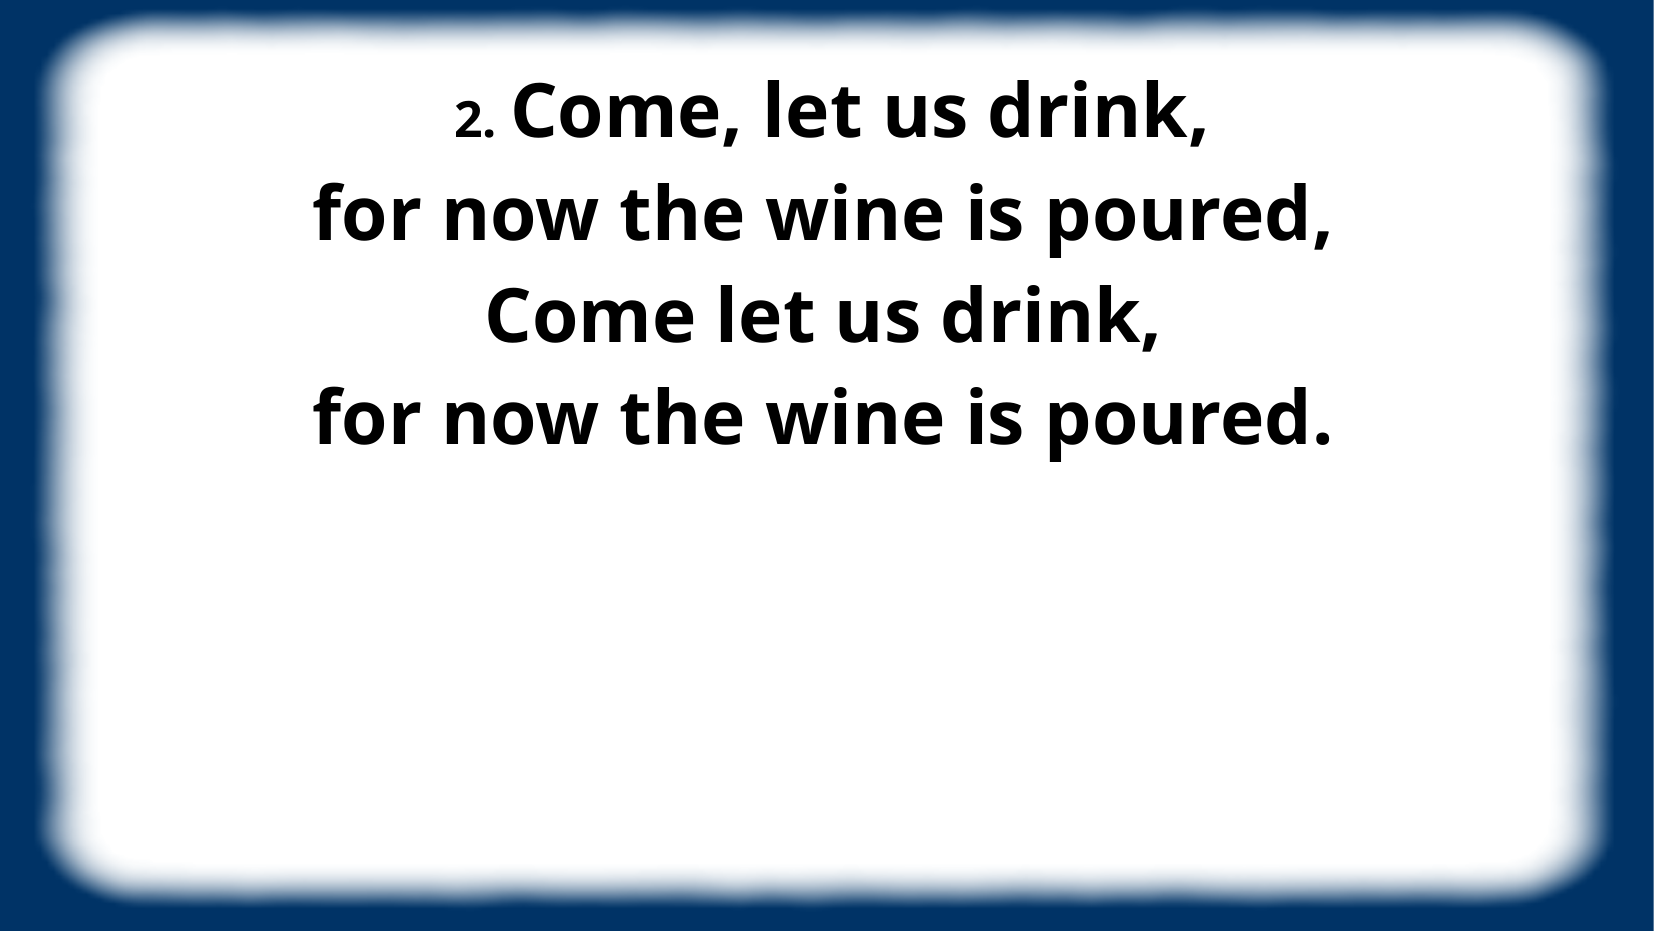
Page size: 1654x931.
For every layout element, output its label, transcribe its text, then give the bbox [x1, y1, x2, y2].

picture [0, 0, 1654, 931]
text_box 2. Come, let us drink, for now the wine is poured, Come let us drink, for now the wine is poured. [103, 50, 1544, 465]
